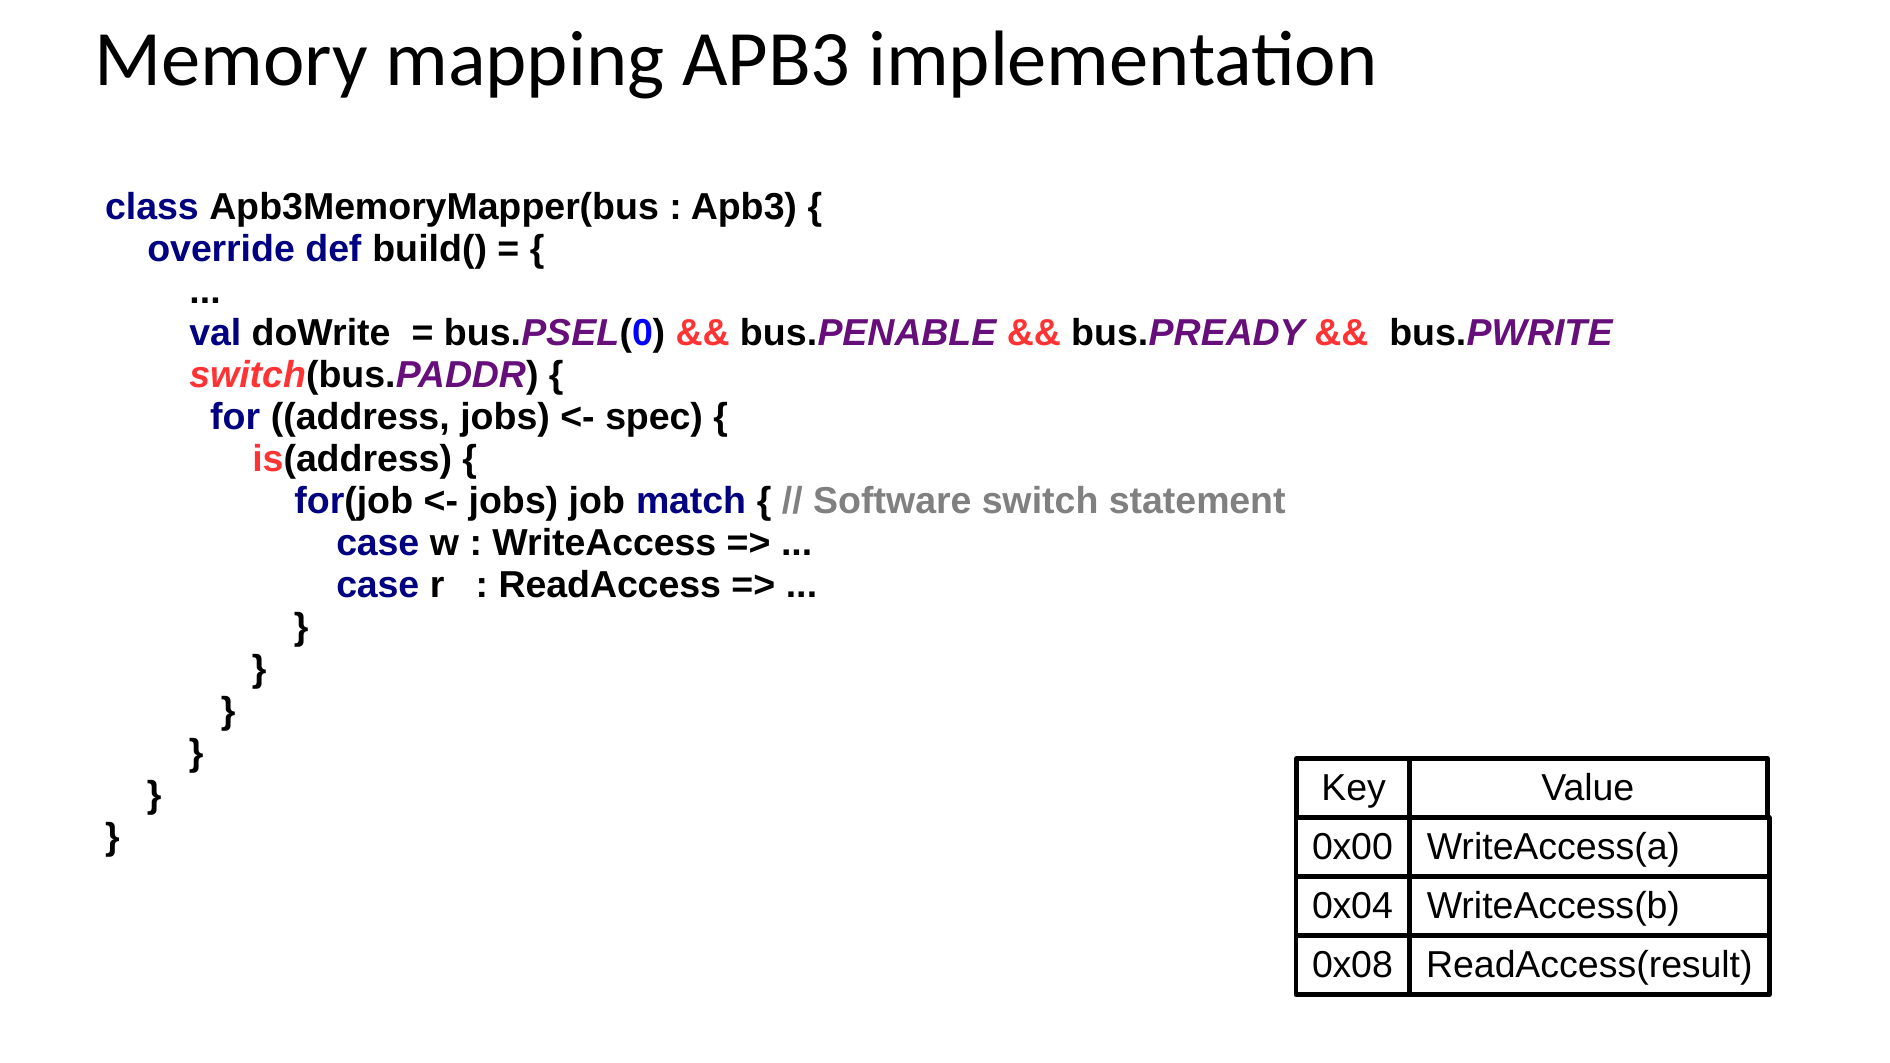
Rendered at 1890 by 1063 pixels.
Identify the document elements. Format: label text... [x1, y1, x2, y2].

picture [1293, 755, 1772, 997]
title Memory mapping APB3 implementation [94, 0, 1796, 155]
text_box class Apb3MemoryMapper(bus : Apb3) { override def build() = { ... val doWrite = bus.PSEL(0) && bus.PENABLE && bus.PREADY && bus.PWRITE switch(bus.PADDR) { for ((address, jobs) <- spec) { is(address) { for(job <- jobs) job match { // Software switch statement case w : WriteAccess => ... case r : ReadAccess => ... } } } } } } [90, 178, 1819, 1058]
